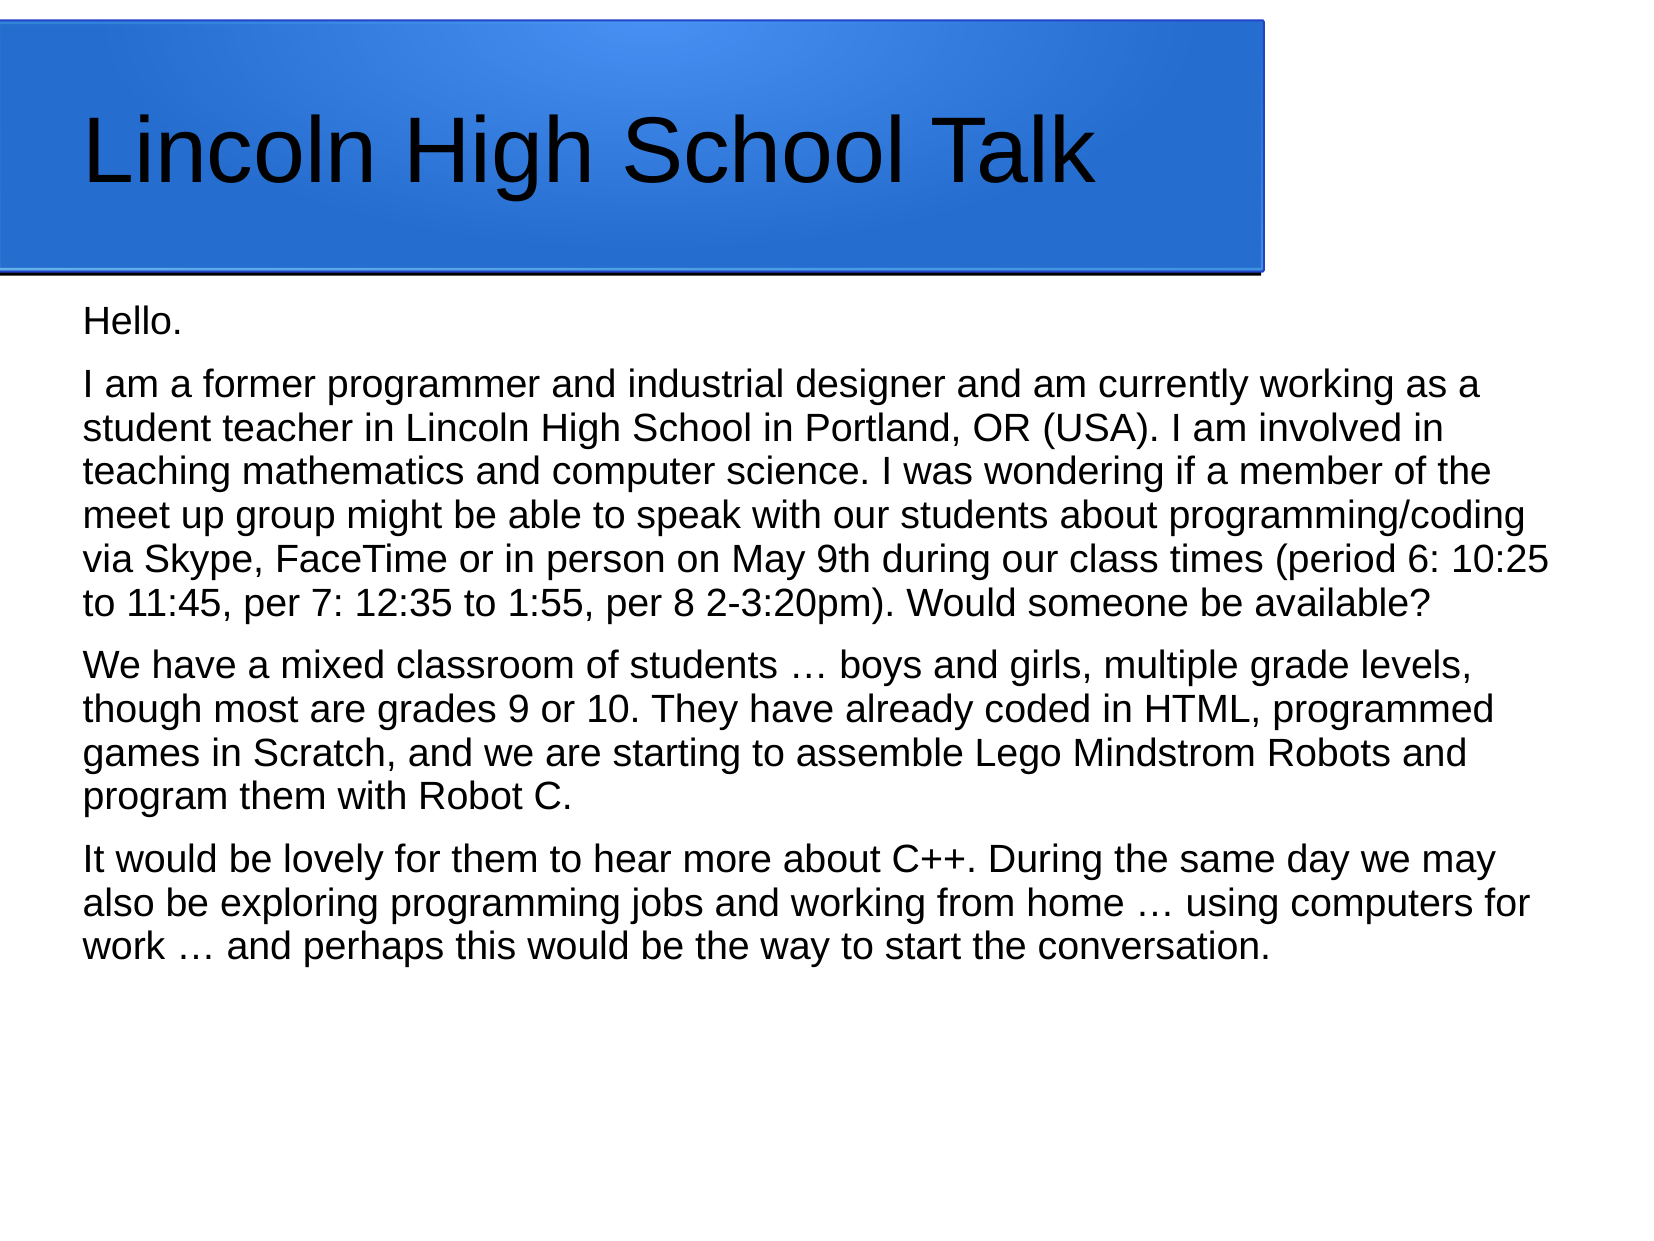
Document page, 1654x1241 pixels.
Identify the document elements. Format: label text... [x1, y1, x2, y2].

list Hello. I am a former programmer and industrial designer and am currently working as a student teacher in Lincoln High School in Portland, OR (USA). I am involved in teaching mathematics and computer science. I was wondering if a member of the meet up group might be able to speak with our students about programming/coding via Skype, FaceTime or in person on May 9th during our class times (period 6: 10:25 to 11:45, per 7: 12:35 to 1:55, per 8 2-3:20pm). Would someone be available? We have a mixed classroom of students … boys and girls, multiple grade levels, though most are grades 9 or 10. They have already coded in HTML, programmed games in Scratch, and we are starting to assemble Lego Mindstrom Robots and program them with Robot C. It would be lovely for them to hear more about C++. During the same day we may also be exploring programming jobs and working from home … using computers for work … and perhaps this would be the way to start the conversation. [82, 299, 1571, 1019]
title Lincoln High School Talk [82, 47, 1235, 252]
